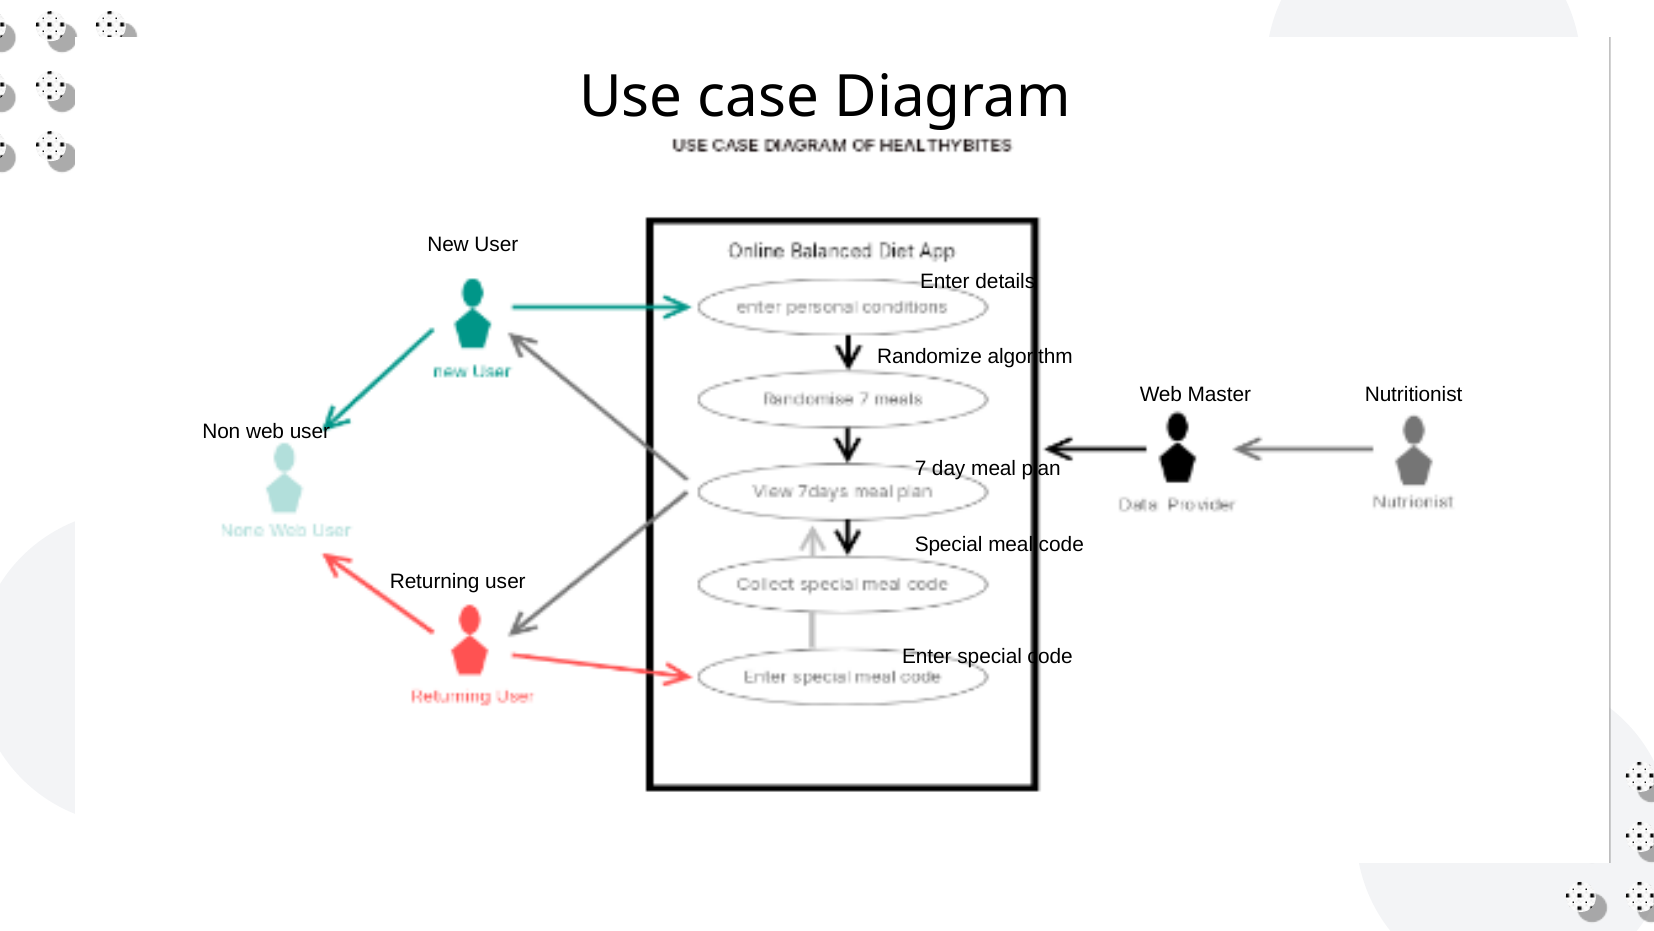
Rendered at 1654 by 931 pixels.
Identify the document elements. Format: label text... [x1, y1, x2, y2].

picture [35, 11, 66, 42]
text_box Randomize algorithm [862, 337, 1088, 376]
text_box Use case Diagram [187, 46, 1463, 121]
text_box Non web user [187, 412, 346, 564]
picture [1565, 881, 1596, 912]
picture [35, 131, 67, 162]
text_box Returning user [375, 562, 541, 601]
picture [1625, 821, 1654, 852]
picture [0, 134, 7, 159]
text_box Web Master [1125, 375, 1267, 414]
text_box Enter details [905, 261, 1051, 301]
text_box New User [412, 225, 534, 264]
text_box 7 day meal plan [900, 449, 1076, 488]
picture [75, 11, 1613, 863]
picture [1625, 761, 1654, 792]
picture [1625, 881, 1654, 912]
text_box Nutritionist [1350, 375, 1478, 414]
text_box Enter special code [887, 636, 1088, 676]
picture [0, 14, 6, 39]
picture [35, 71, 66, 102]
text_box Special meal code [900, 525, 1099, 564]
picture [0, 74, 6, 99]
